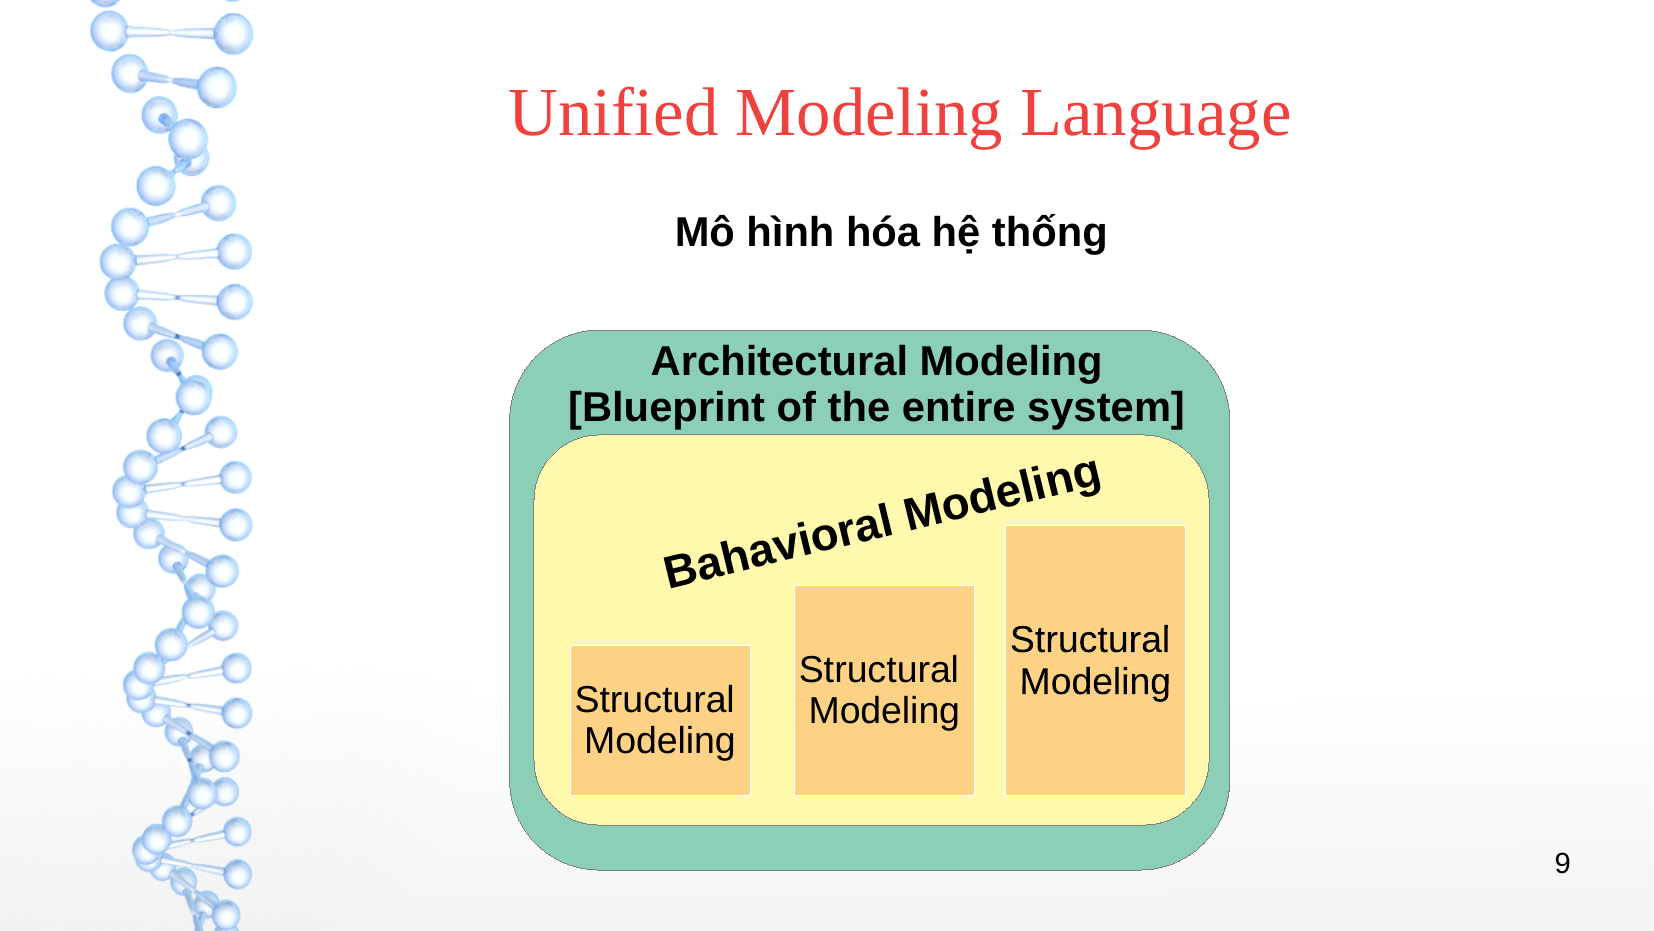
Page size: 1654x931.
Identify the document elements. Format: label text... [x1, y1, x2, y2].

text_box Structural Modeling [794, 585, 975, 796]
text_box Bahavioral Modeling [642, 485, 1148, 645]
text_box Architectural Modeling [Blueprint of the entire system] [522, 330, 1231, 485]
picture [0, 0, 1654, 931]
text_box [285, 300, 1654, 871]
text_box Mô hình hóa hệ thống [660, 201, 1536, 301]
title Unified Modeling Language [236, 35, 1565, 189]
text_box Structural Modeling [1005, 525, 1186, 796]
text_box Structural Modeling [570, 645, 751, 796]
